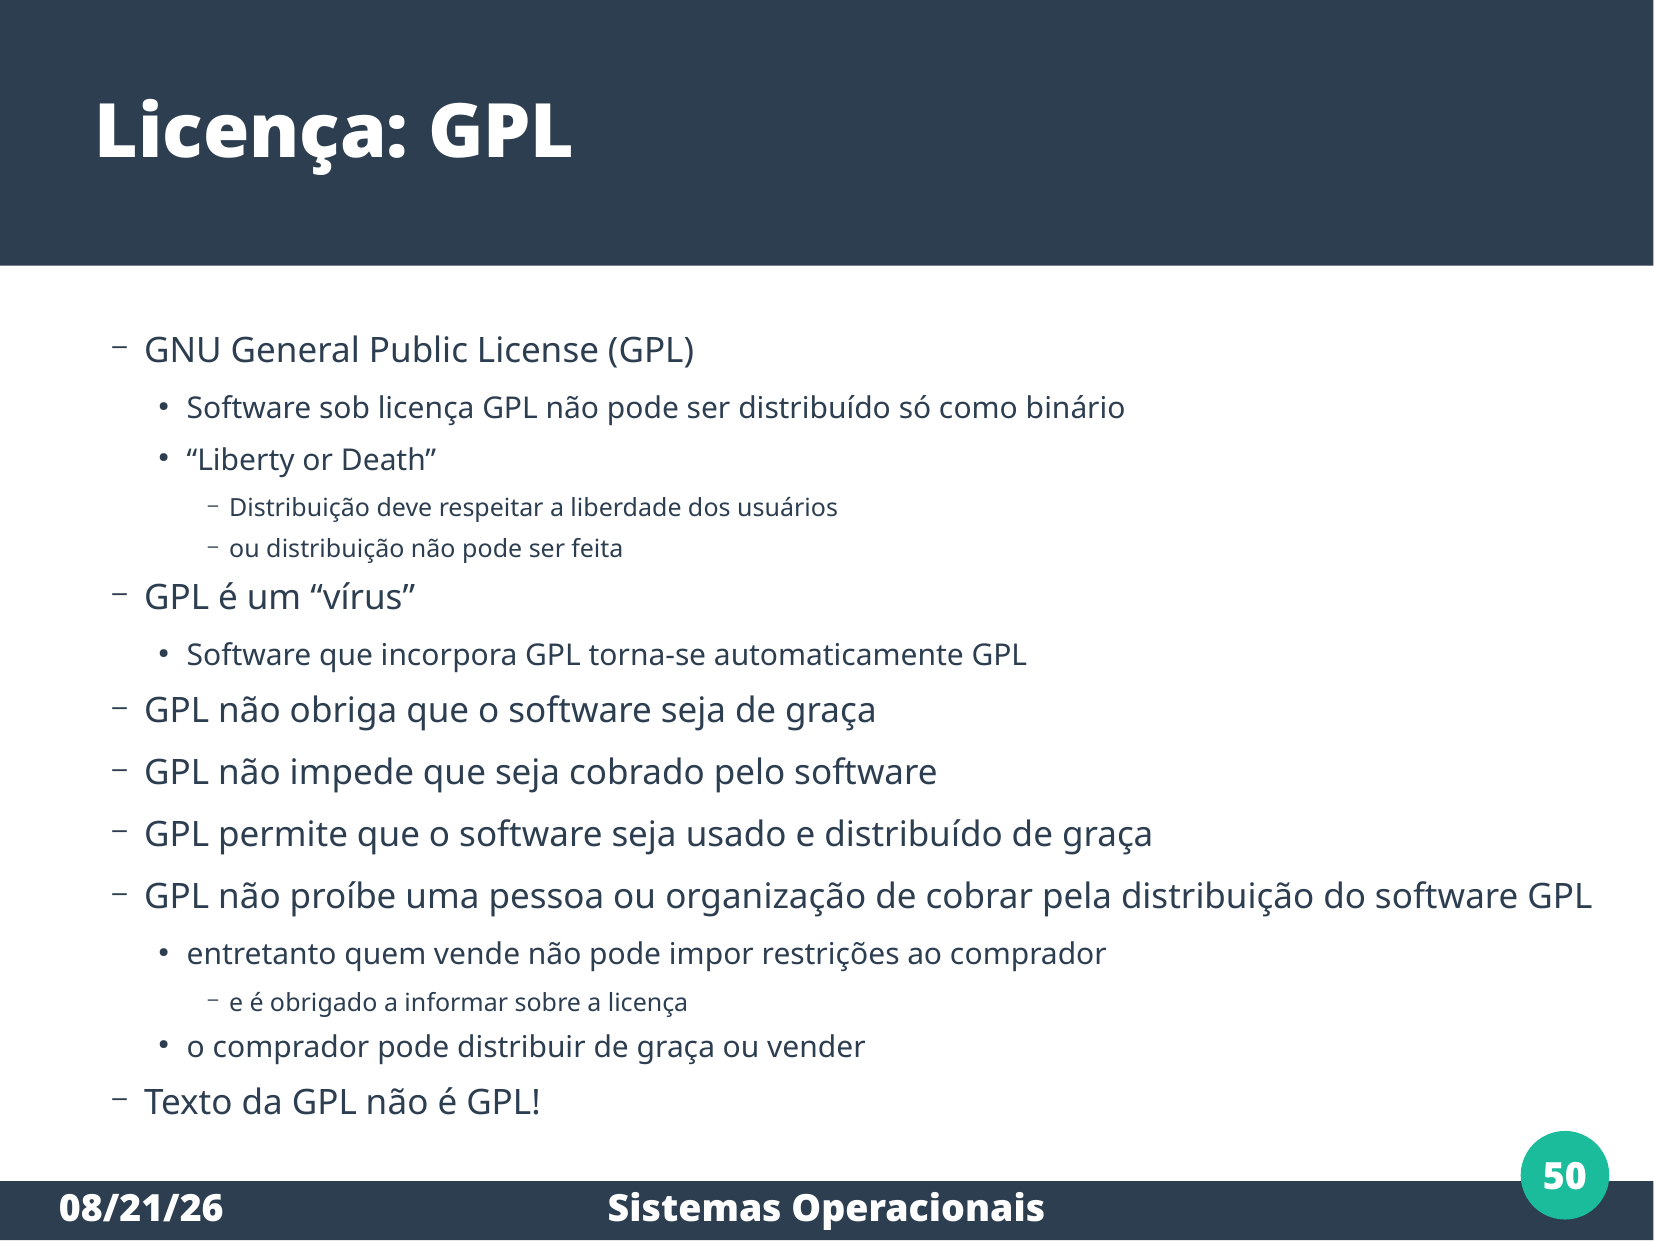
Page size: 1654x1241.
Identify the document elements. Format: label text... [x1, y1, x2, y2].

list GNU General Public License (GPL) Software sob licença GPL não pode ser distribuído só como binário “Liberty or Death” Distribuição deve respeitar a liberdade dos usuários ou distribuição não pode ser feita GPL é um “vírus” Software que incorpora GPL torna-se automaticamente GPL GPL não obriga que o software seja de graça GPL não impede que seja cobrado pelo software GPL permite que o software seja usado e distribuído de graça GPL não proíbe uma pessoa ou organização de cobrar pela distribuição do software GPL entretanto quem vende não pode impor restrições ao comprador e é obrigado a informar sobre a licença o comprador pode distribuir de graça ou vender Texto da GPL não é GPL! [59, 324, 1595, 1152]
title Licença: GPL [59, 49, 1595, 207]
